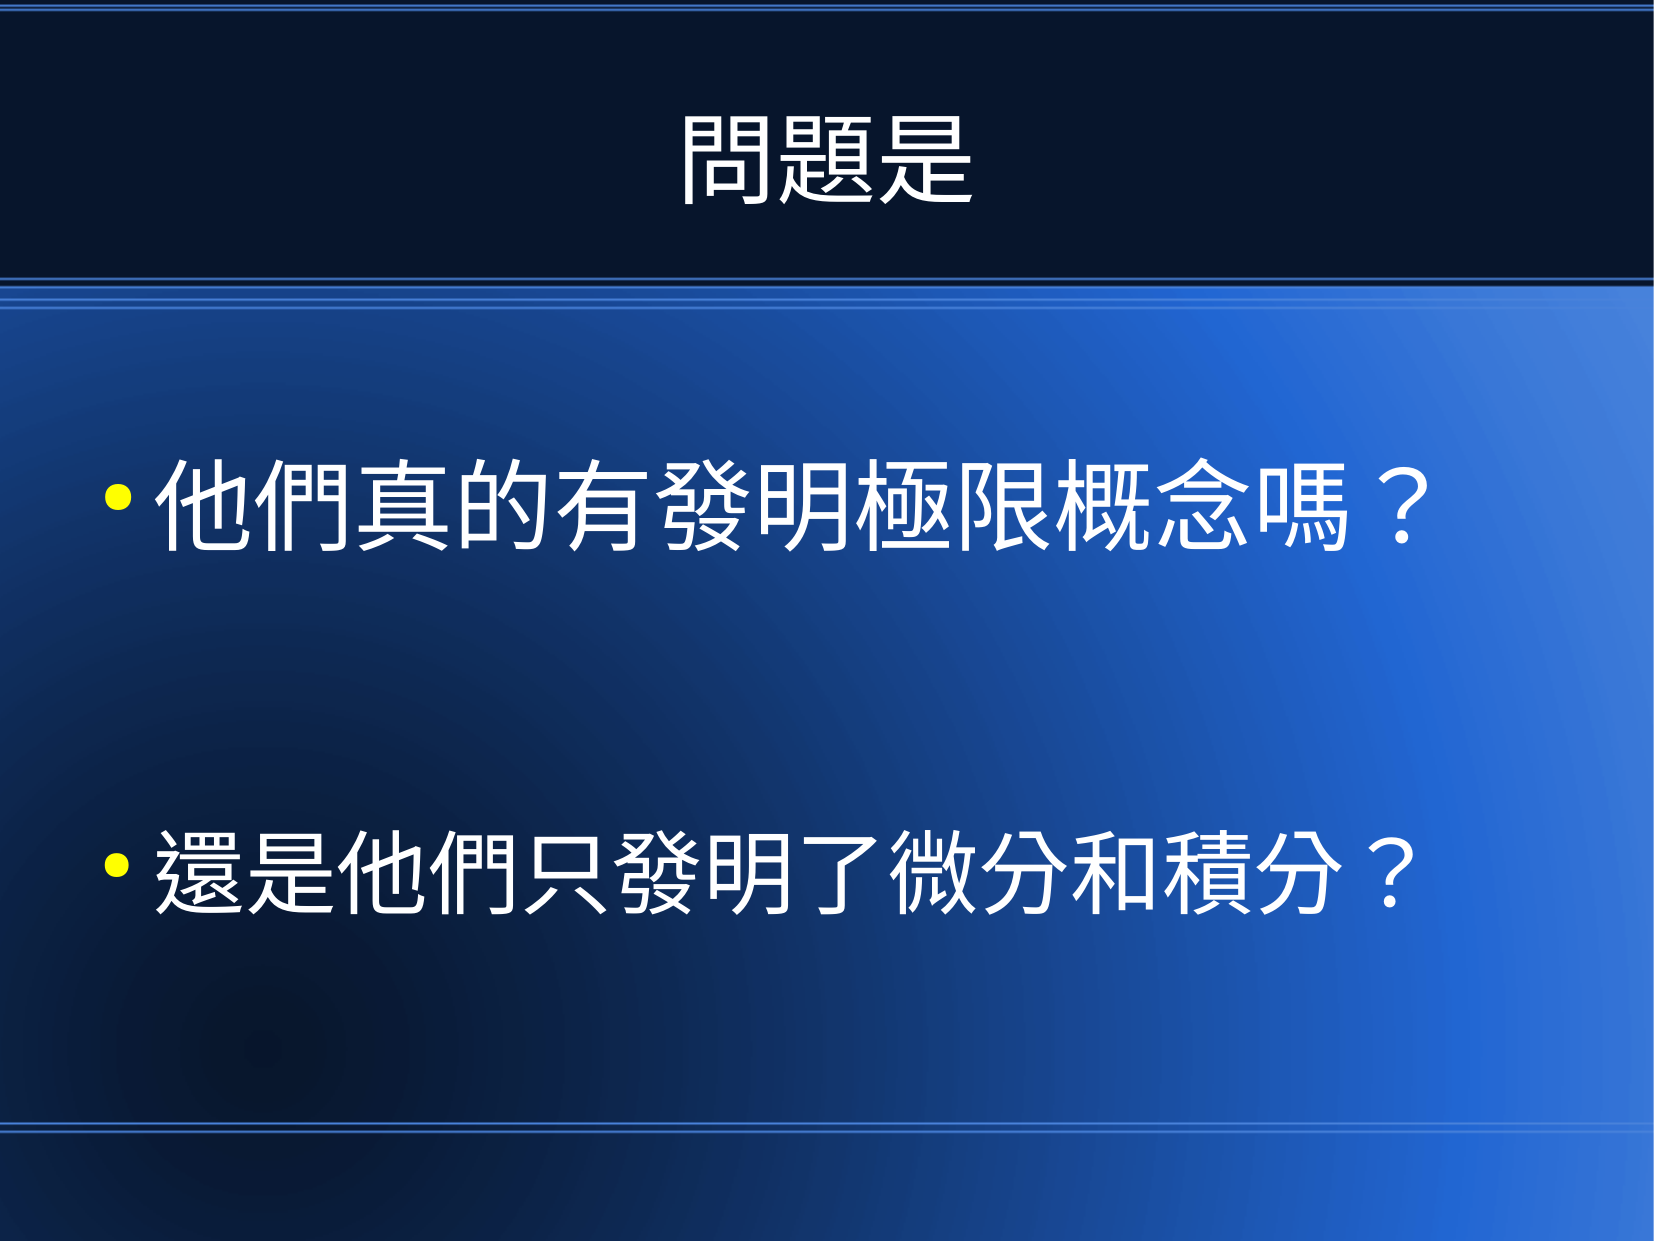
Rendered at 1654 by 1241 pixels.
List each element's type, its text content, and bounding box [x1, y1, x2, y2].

list 他們真的有發明極限概念嗎？ 還是他們只發明了微分和積分？ [82, 355, 1571, 1241]
title 問題是 [82, 49, 1571, 257]
picture [0, 0, 1654, 1241]
